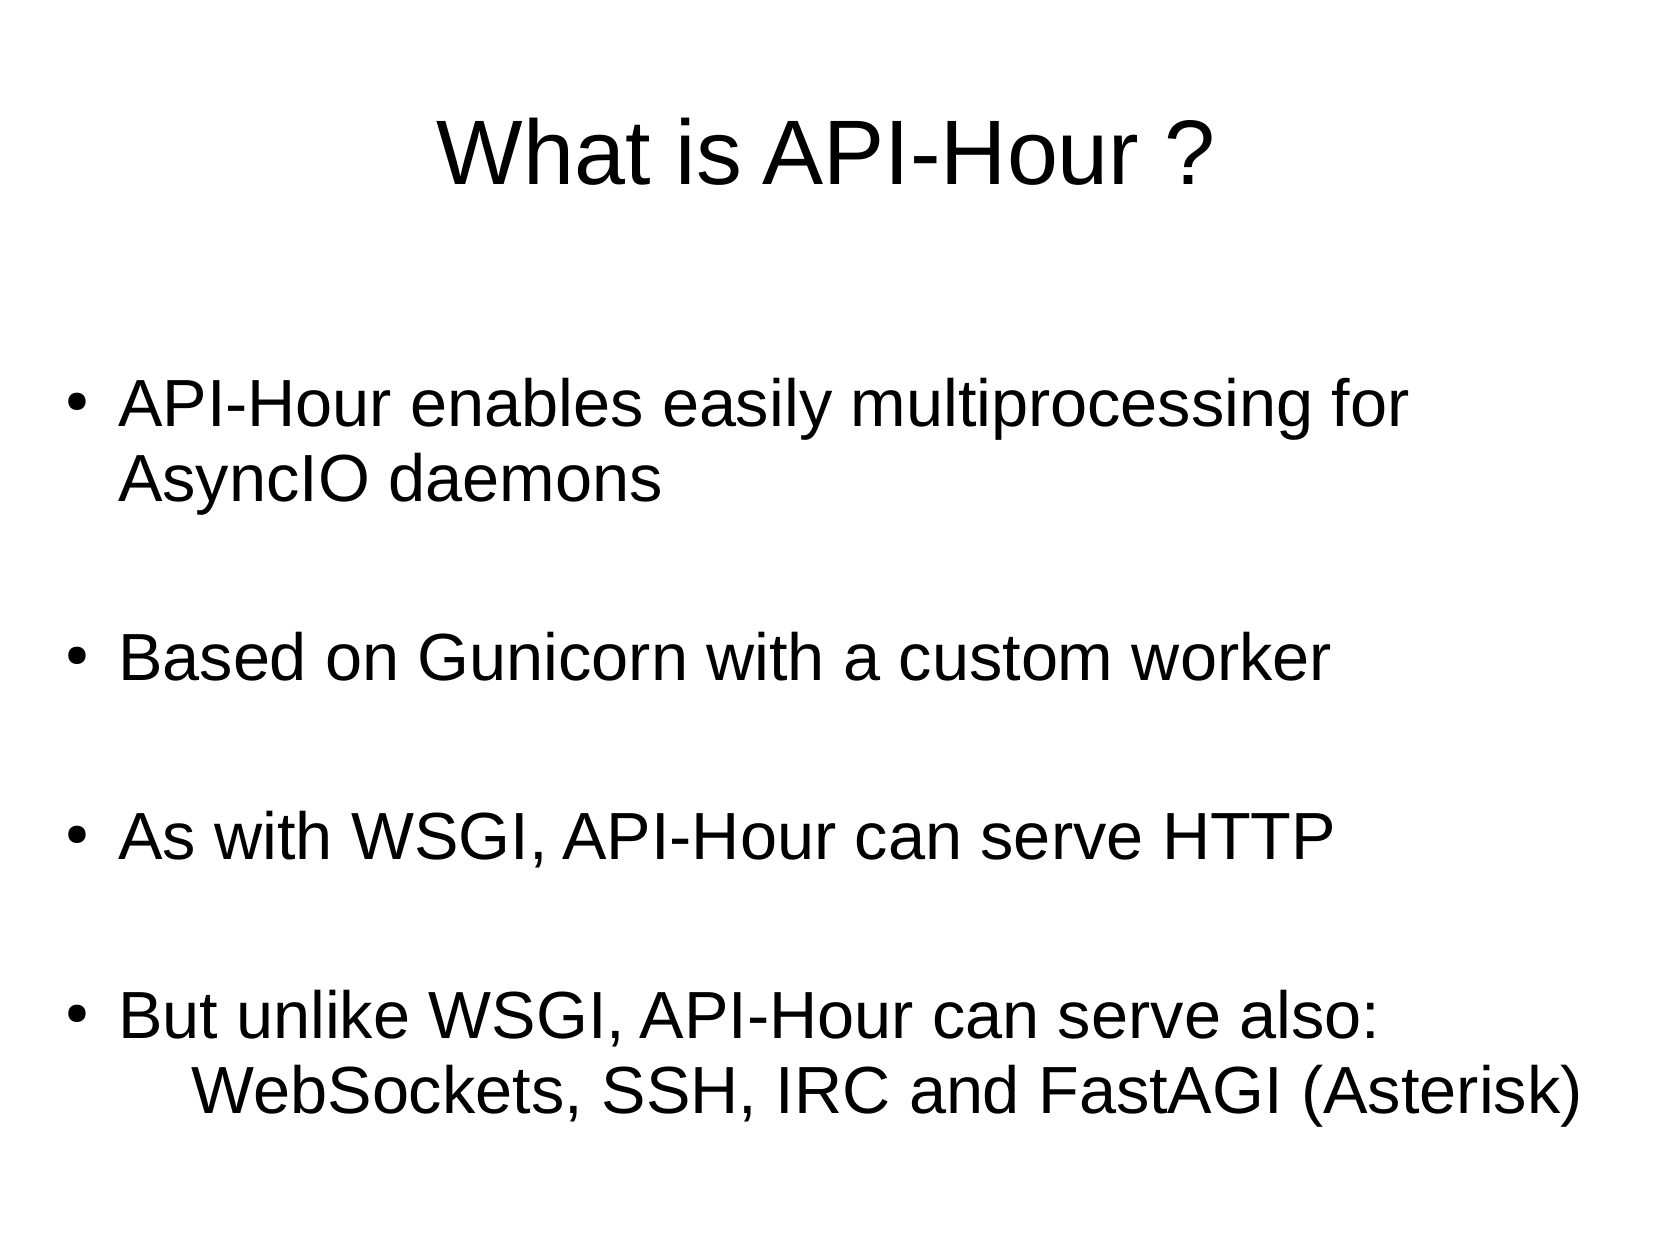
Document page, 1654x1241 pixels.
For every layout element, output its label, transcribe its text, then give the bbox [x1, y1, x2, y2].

title What is API-Hour ? [82, 49, 1571, 257]
list API-Hour enables easily multiprocessing for AsyncIO daemons Based on Gunicorn with a custom worker As with WSGI, API-Hour can serve HTTP But unlike WSGI, API-Hour can serve also: WebSockets, SSH, IRC and FastAGI (Asterisk) [47, 366, 1619, 1241]
